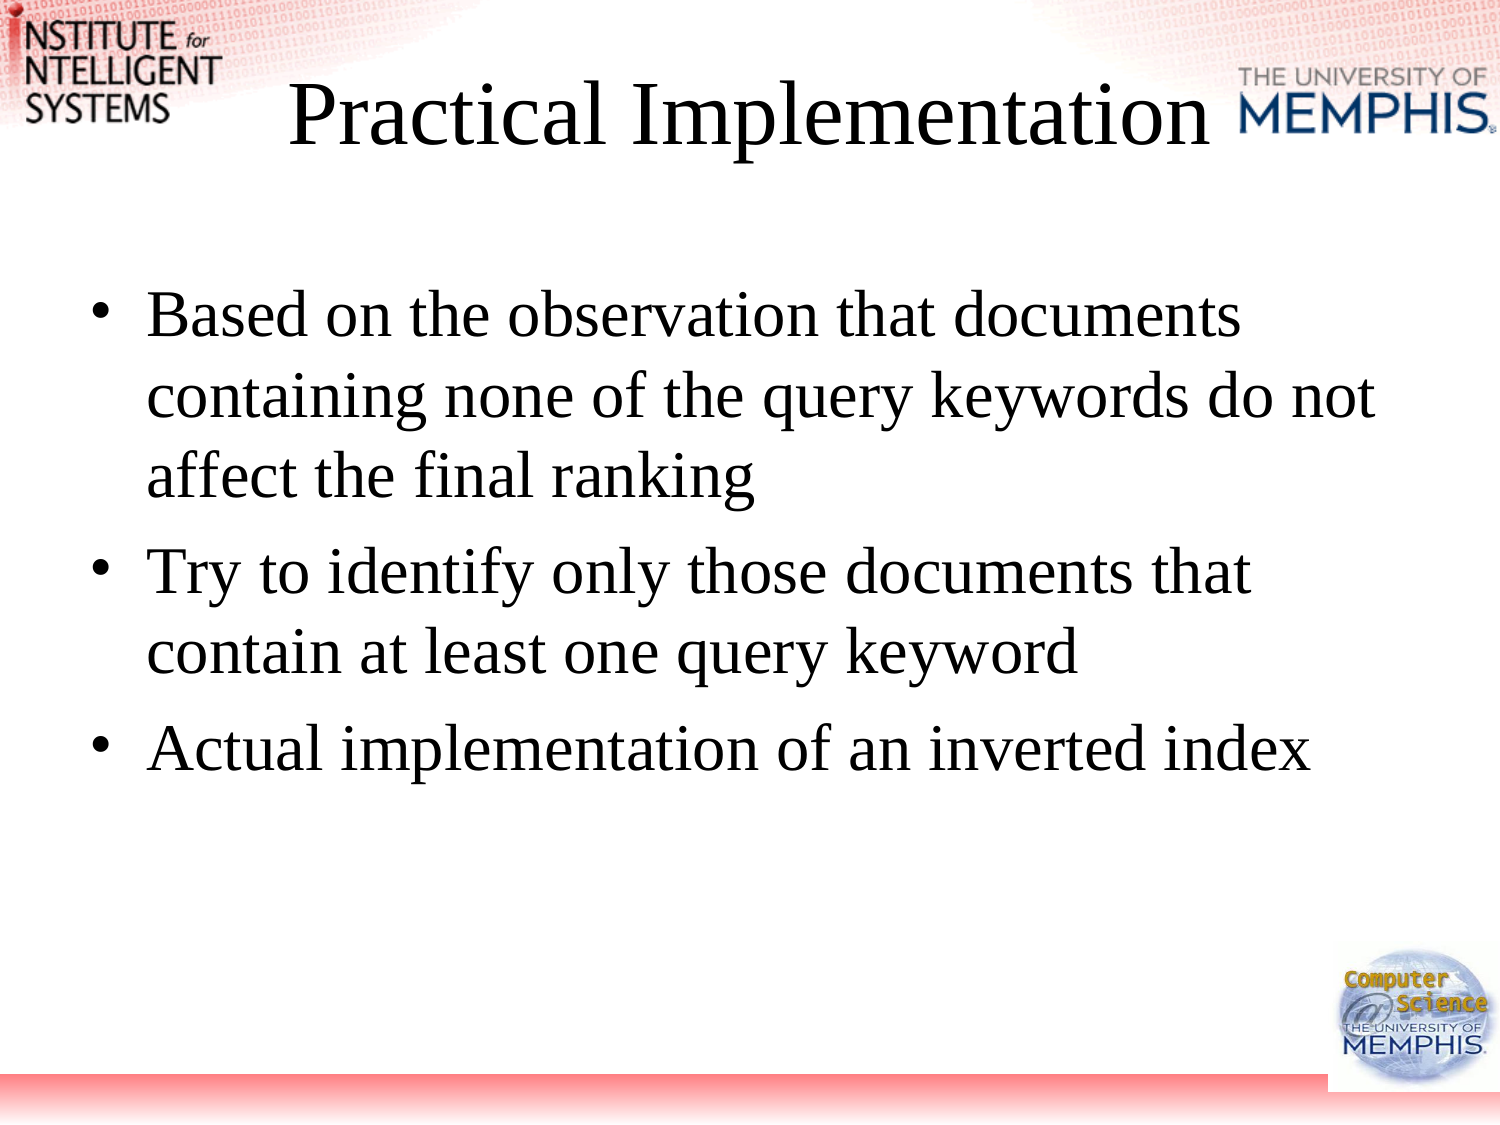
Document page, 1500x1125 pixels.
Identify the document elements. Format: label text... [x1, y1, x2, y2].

list Based on the observation that documents containing none of the query keywords do not affect the final ranking Try to identify only those documents that contain at least one query keyword Actual implementation of an inverted index [75, 262, 1426, 1006]
picture [1012, 0, 1500, 141]
picture [0, 0, 501, 132]
picture [1328, 941, 1500, 1092]
title Practical Implementation [75, 45, 1426, 171]
